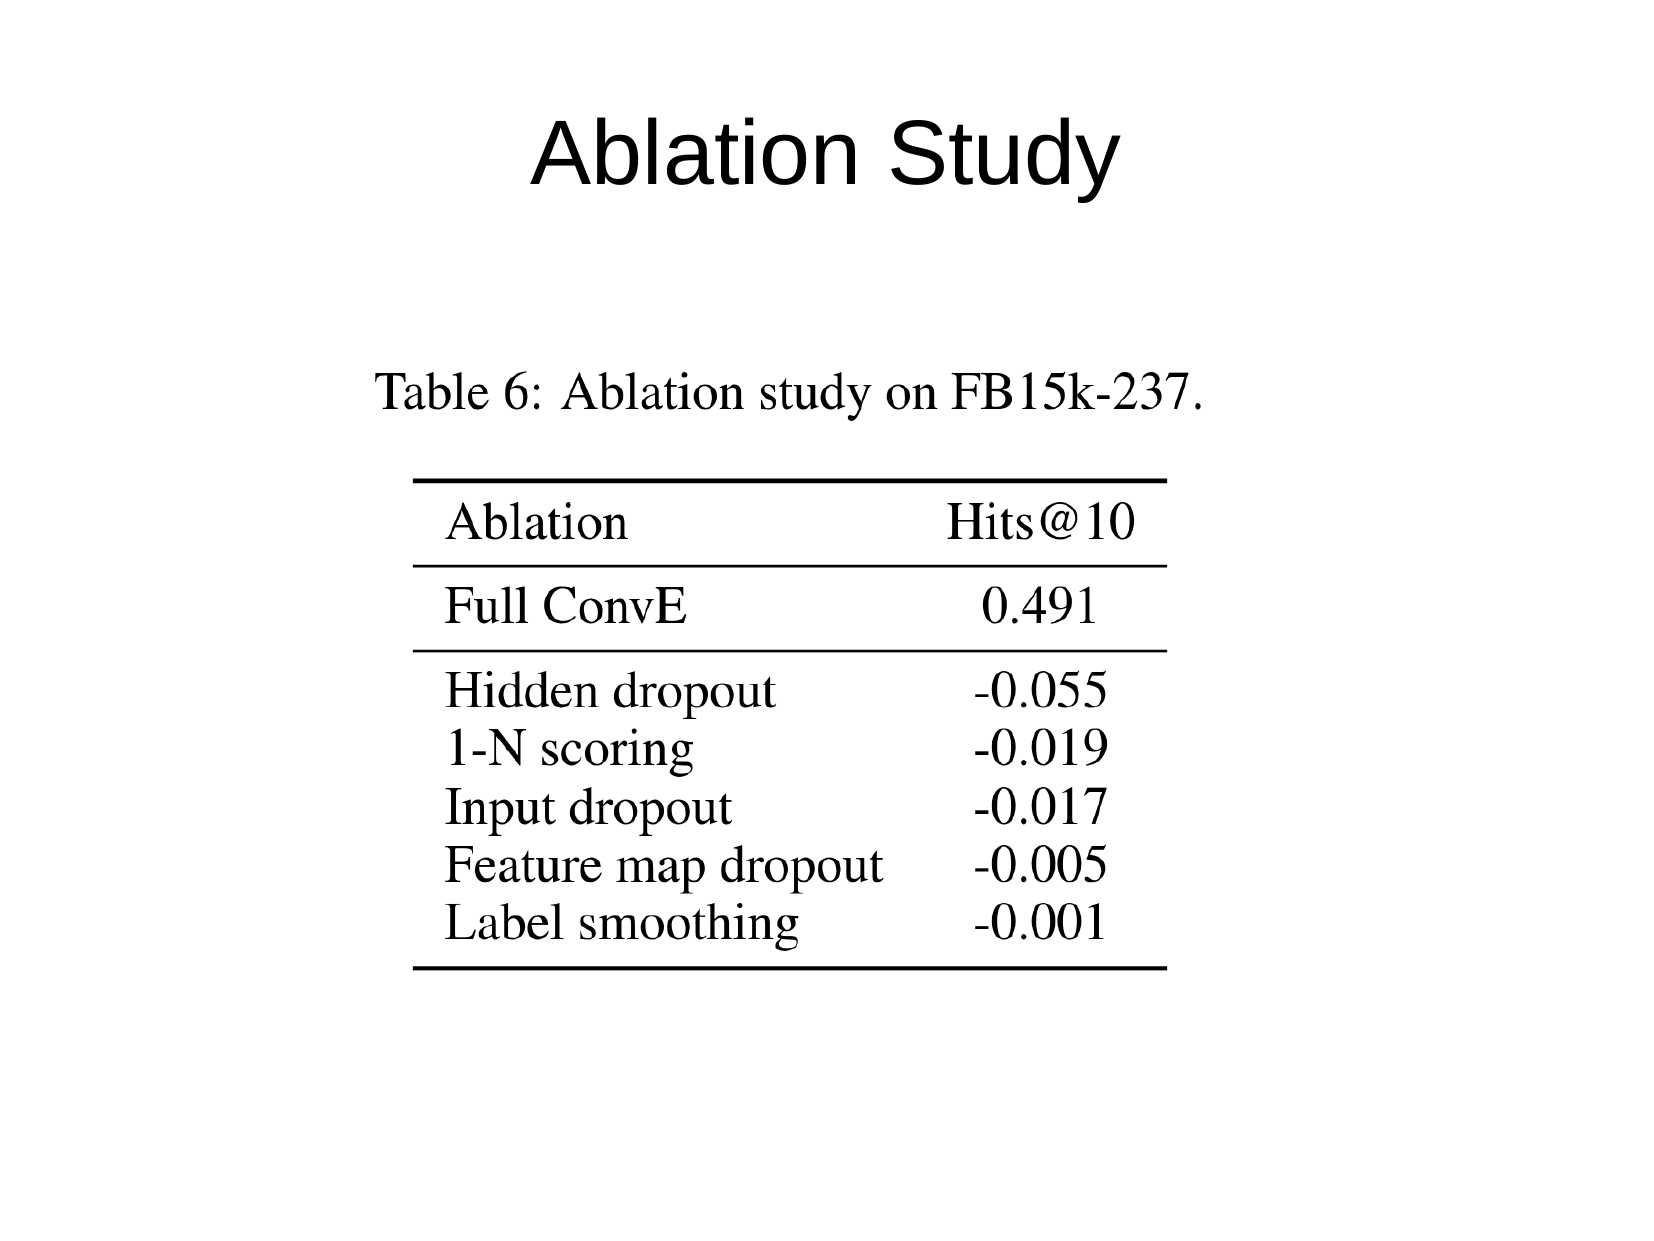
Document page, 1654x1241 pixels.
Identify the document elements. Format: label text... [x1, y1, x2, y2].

picture [354, 356, 1218, 981]
title Ablation Study [82, 49, 1571, 257]
